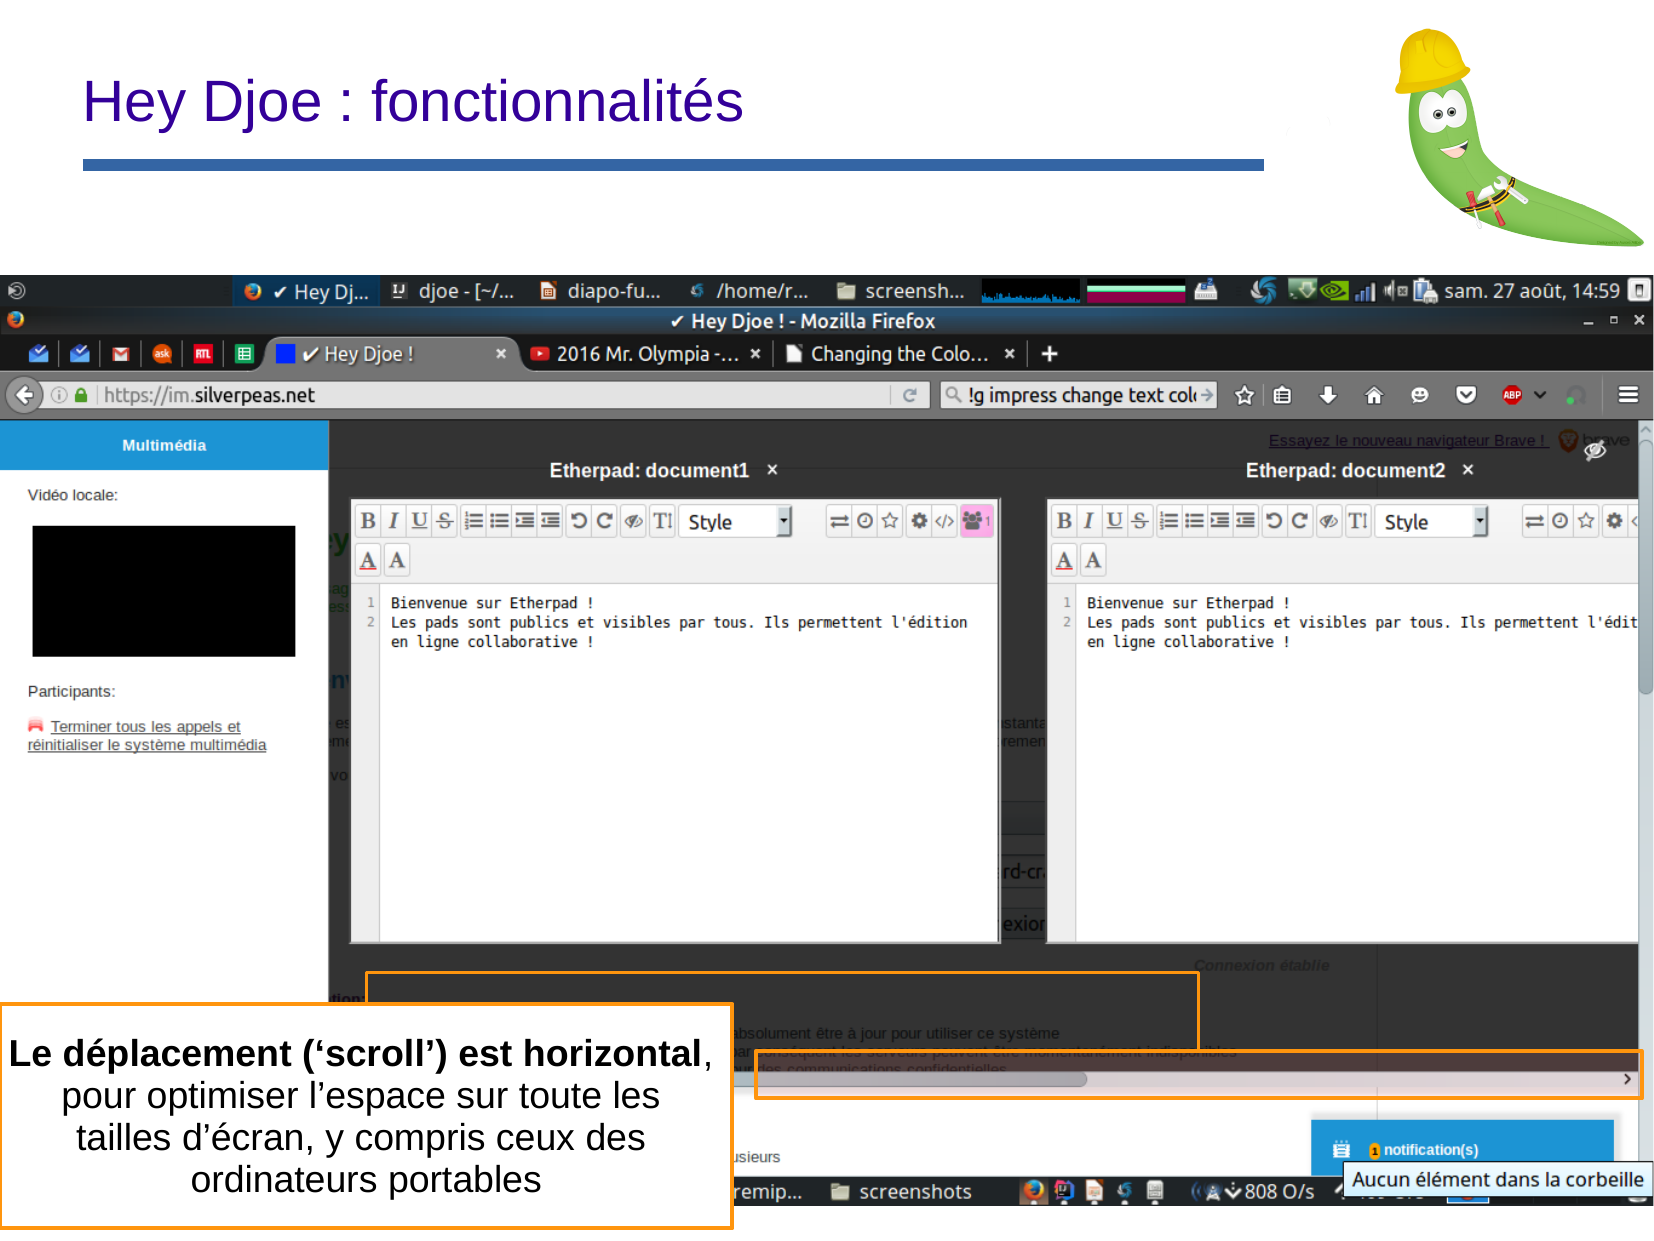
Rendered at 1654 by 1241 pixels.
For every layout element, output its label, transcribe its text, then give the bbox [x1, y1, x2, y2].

picture [1286, 23, 1647, 248]
text_box Le déplacement (‘scroll’) est horizontal, pour optimiser l’espace sur toute les tailles d’écran, y compris ceux des ordinateurs portables [0, 1003, 733, 1229]
text_box [755, 1051, 1642, 1099]
title Hey Djoe : fonctionnalités [82, 49, 1264, 154]
picture [0, 275, 1654, 1206]
